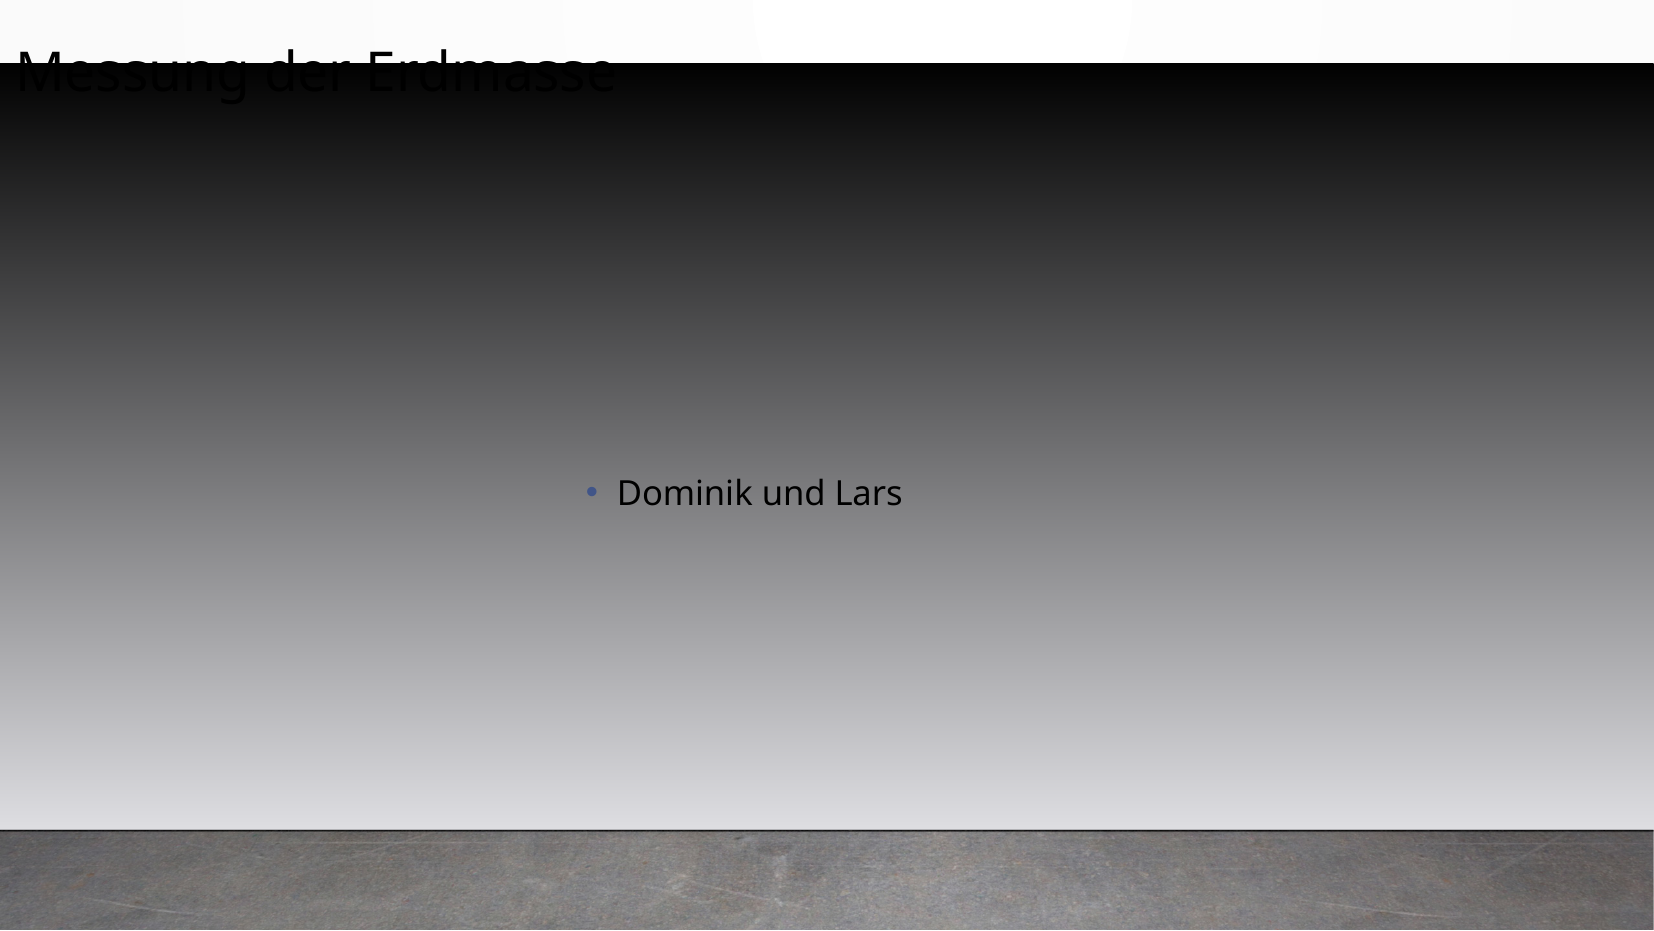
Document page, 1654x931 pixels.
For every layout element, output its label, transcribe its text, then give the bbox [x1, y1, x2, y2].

subtitle Dominik und Lars [0, 217, 1489, 758]
title Messung der Erdmasse [0, 36, 1489, 193]
